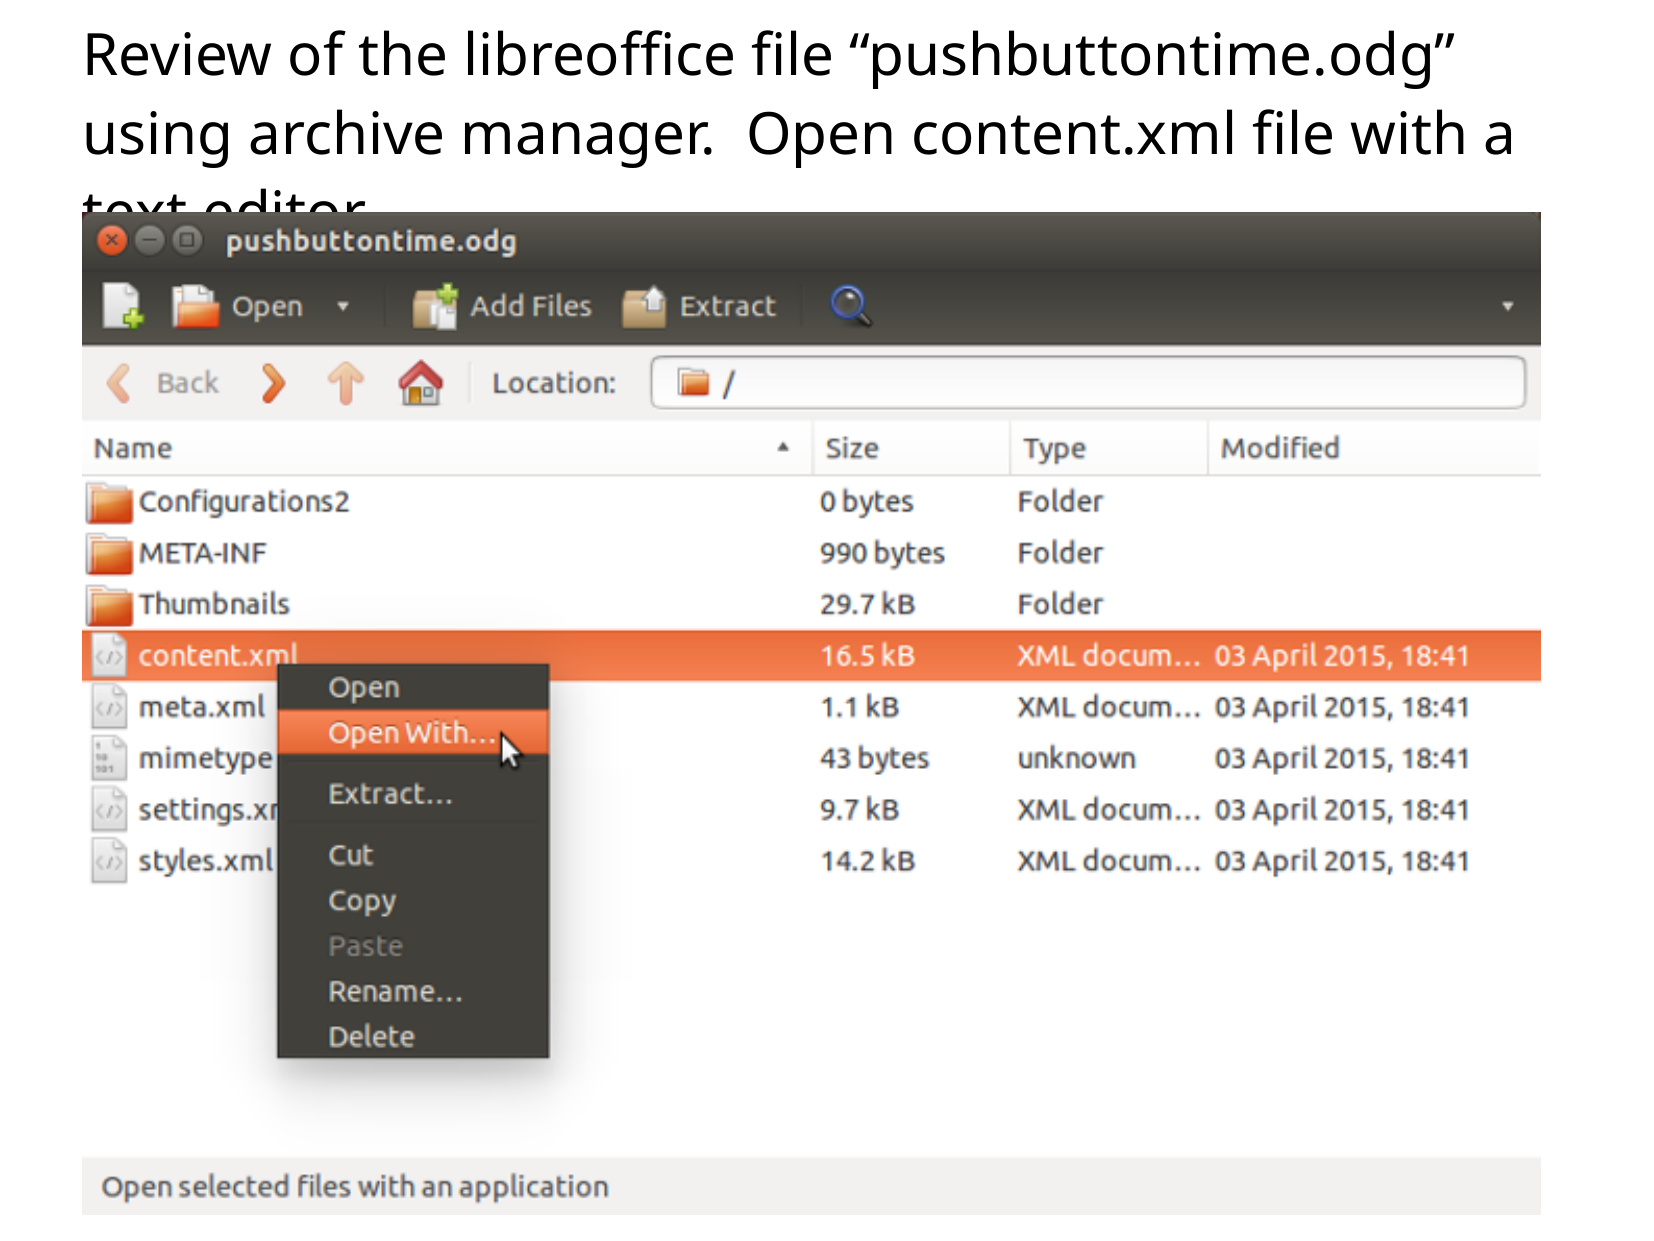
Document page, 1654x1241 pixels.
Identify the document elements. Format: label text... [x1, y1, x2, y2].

title Review of the libreoffice file “pushbuttontime.odg” using archive manager. Open content.xml file with a text editor... [82, 67, 1571, 197]
picture [82, 212, 1541, 1215]
